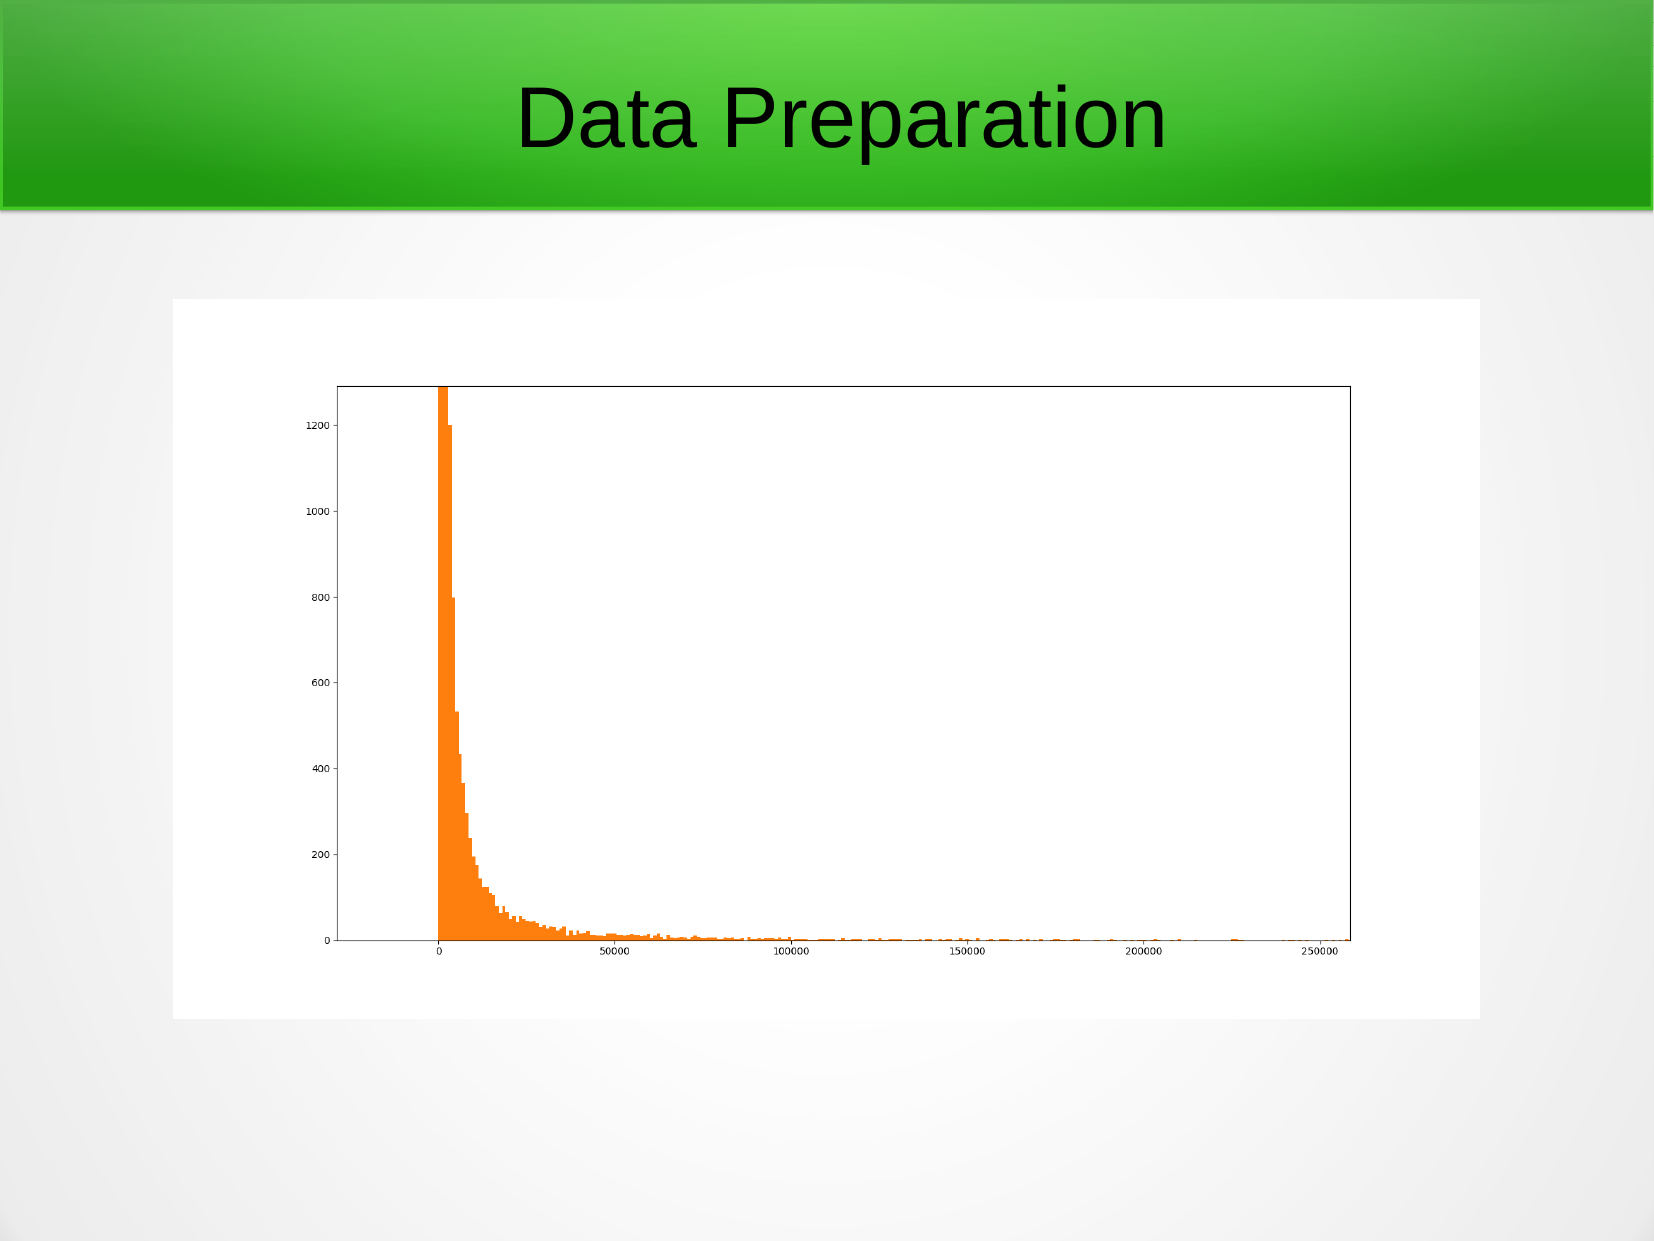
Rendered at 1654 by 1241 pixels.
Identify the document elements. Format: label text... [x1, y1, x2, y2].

picture [173, 299, 1480, 1019]
title Data Preparation [82, 47, 1571, 189]
